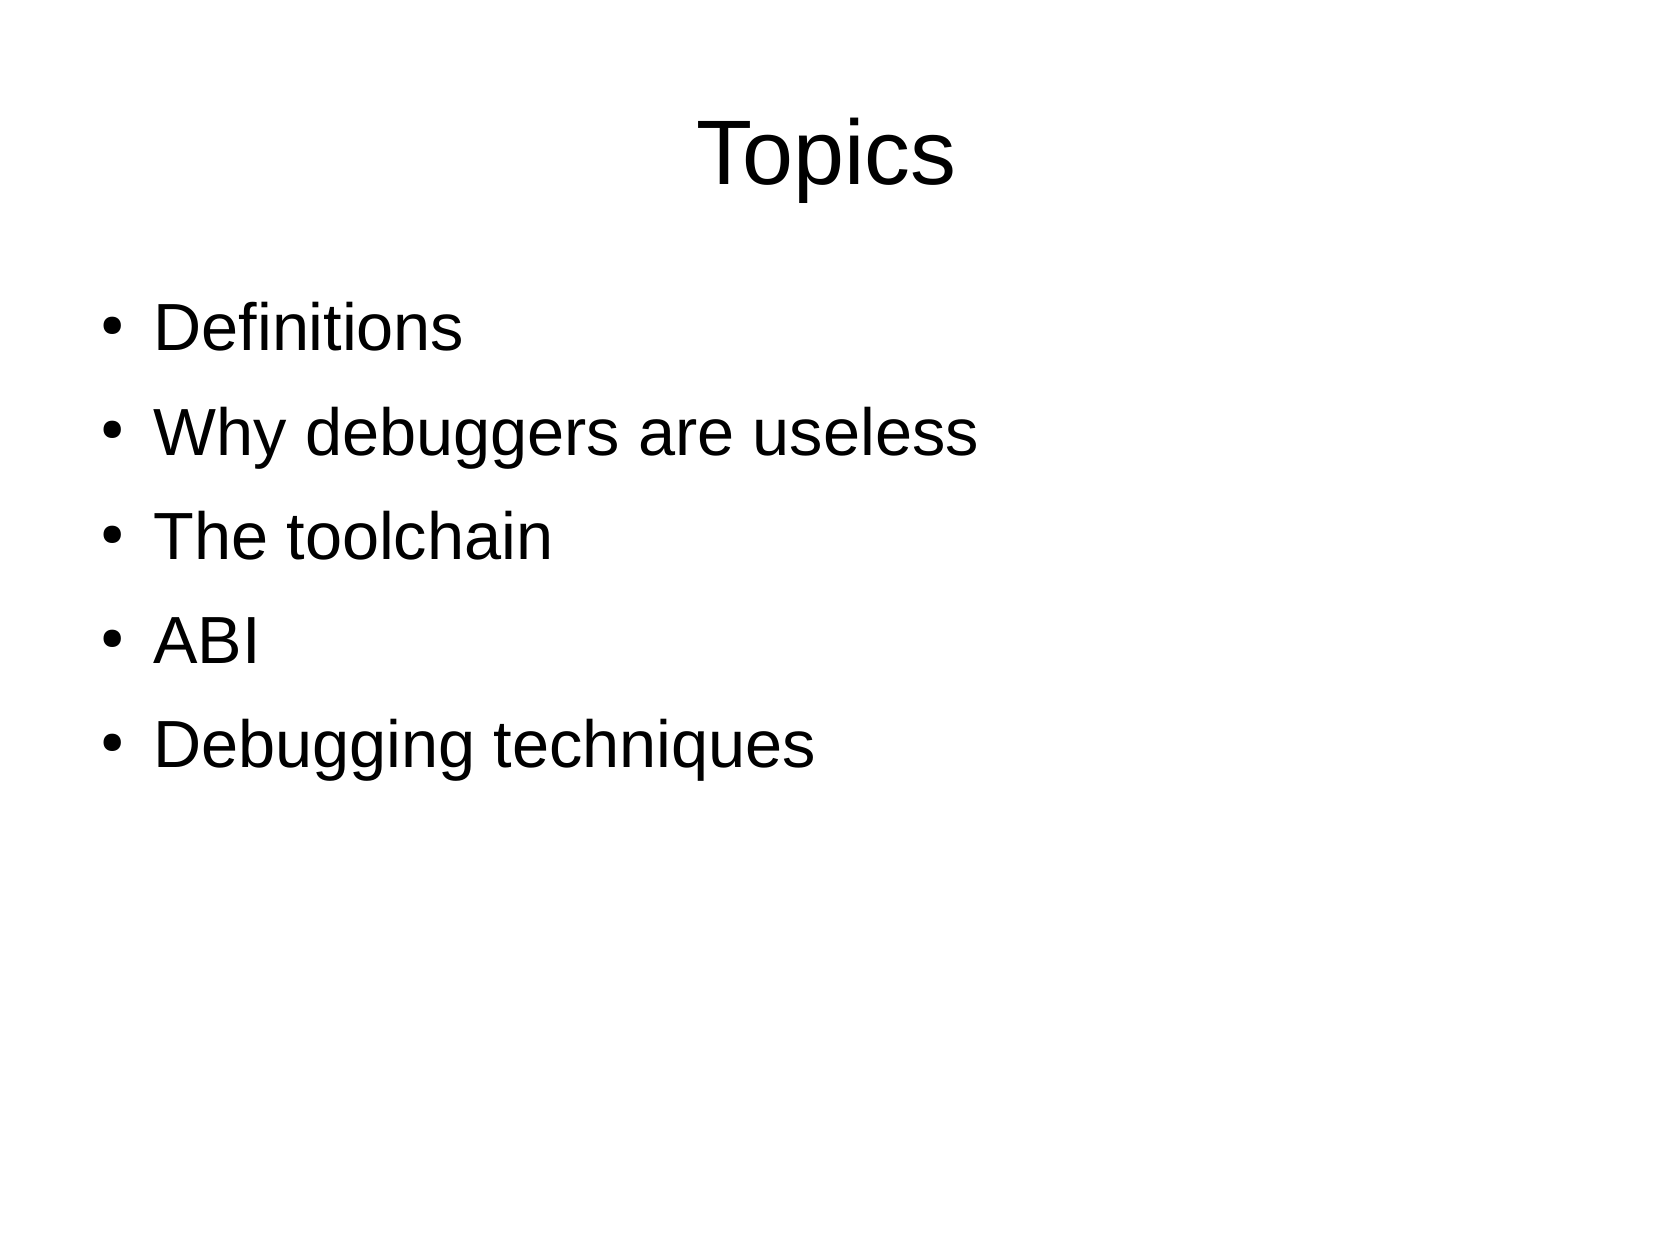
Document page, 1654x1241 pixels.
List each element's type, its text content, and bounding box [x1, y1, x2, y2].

list Definitions Why debuggers are useless The toolchain ABI Debugging techniques [82, 290, 1571, 1010]
title Topics [82, 49, 1571, 257]
